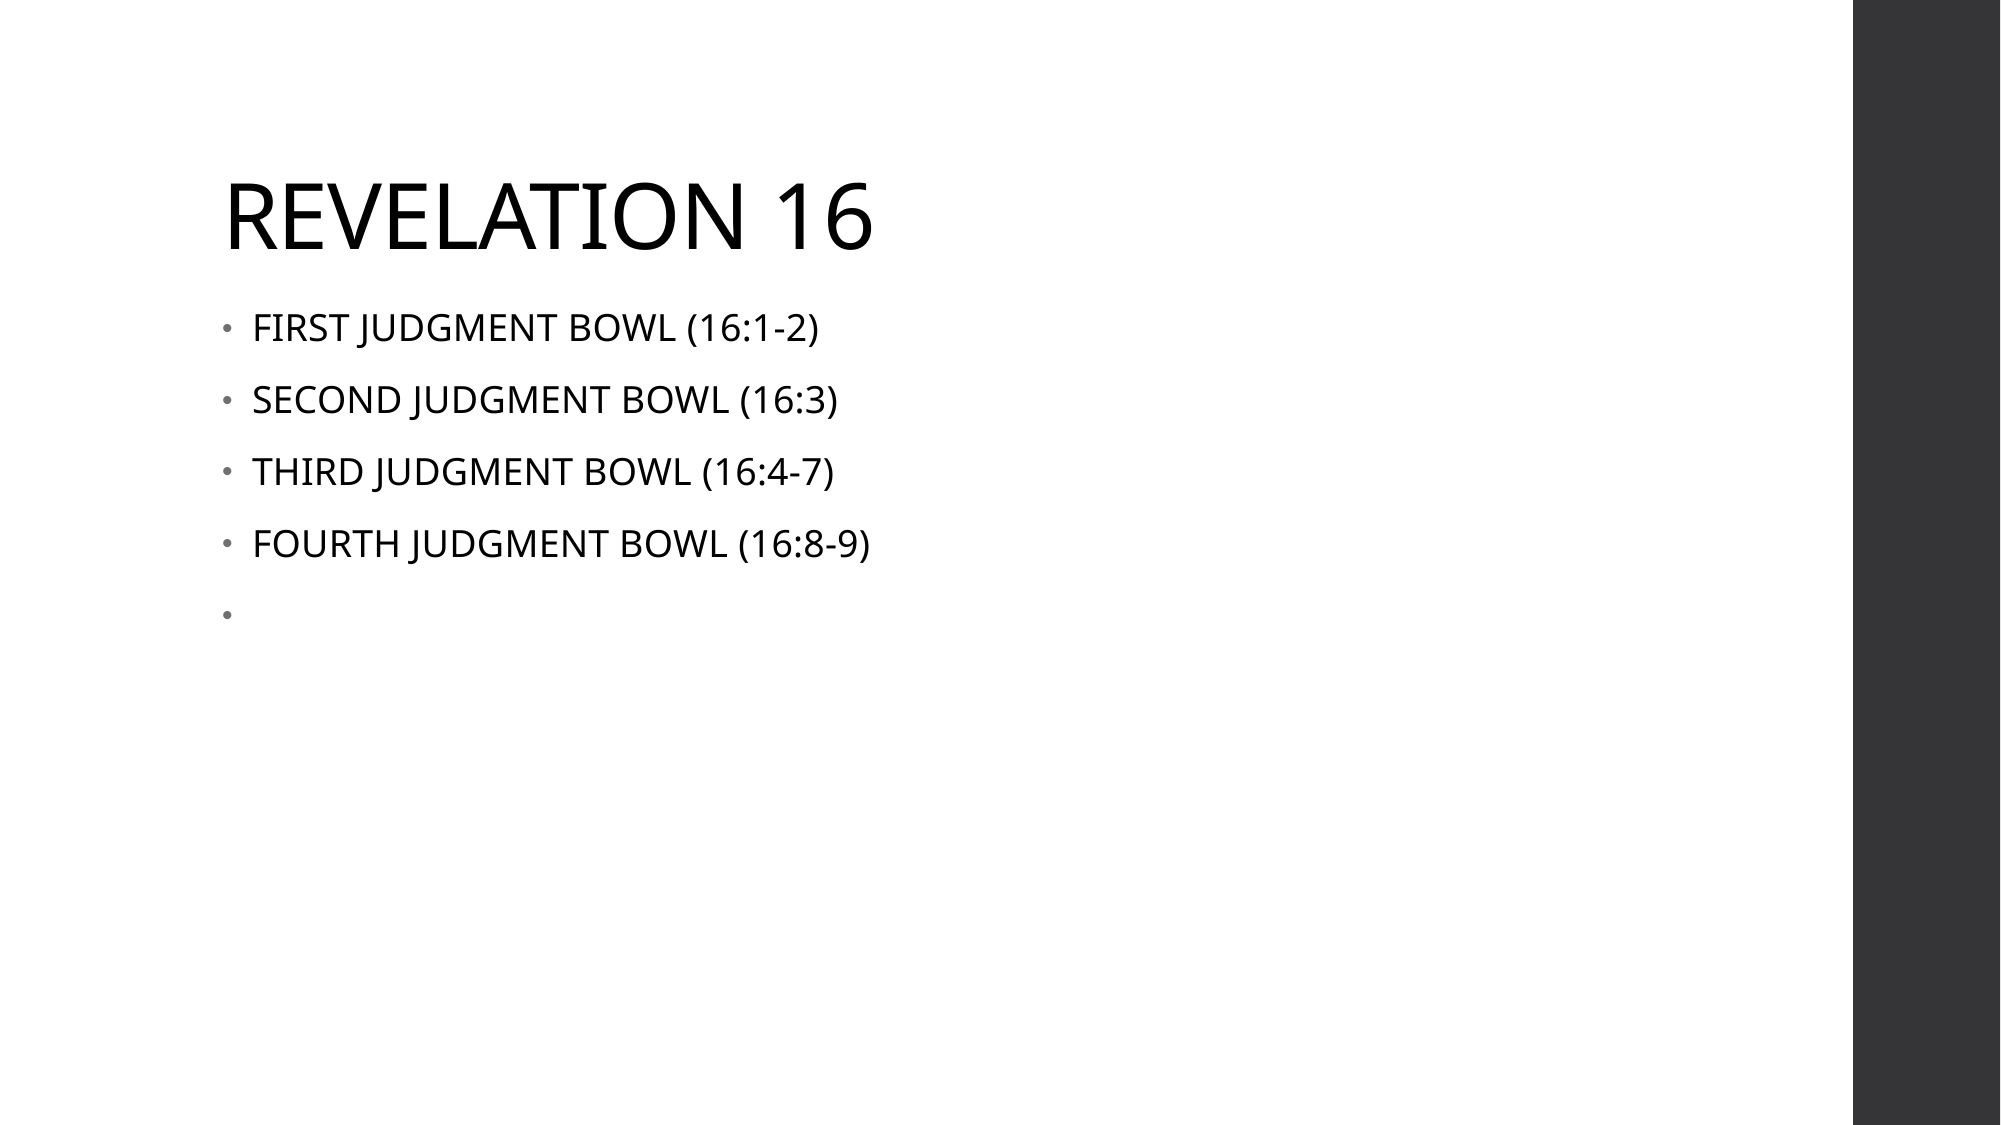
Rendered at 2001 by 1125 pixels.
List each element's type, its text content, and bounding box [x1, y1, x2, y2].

list FIRST JUDGMENT BOWL (16:1-2) SECOND JUDGMENT BOWL (16:3) THIRD JUDGMENT BOWL (16:4-7) FOURTH JUDGMENT BOWL (16:8-9) [206, 299, 1617, 1014]
title REVELATION 16 [206, 60, 1797, 278]
